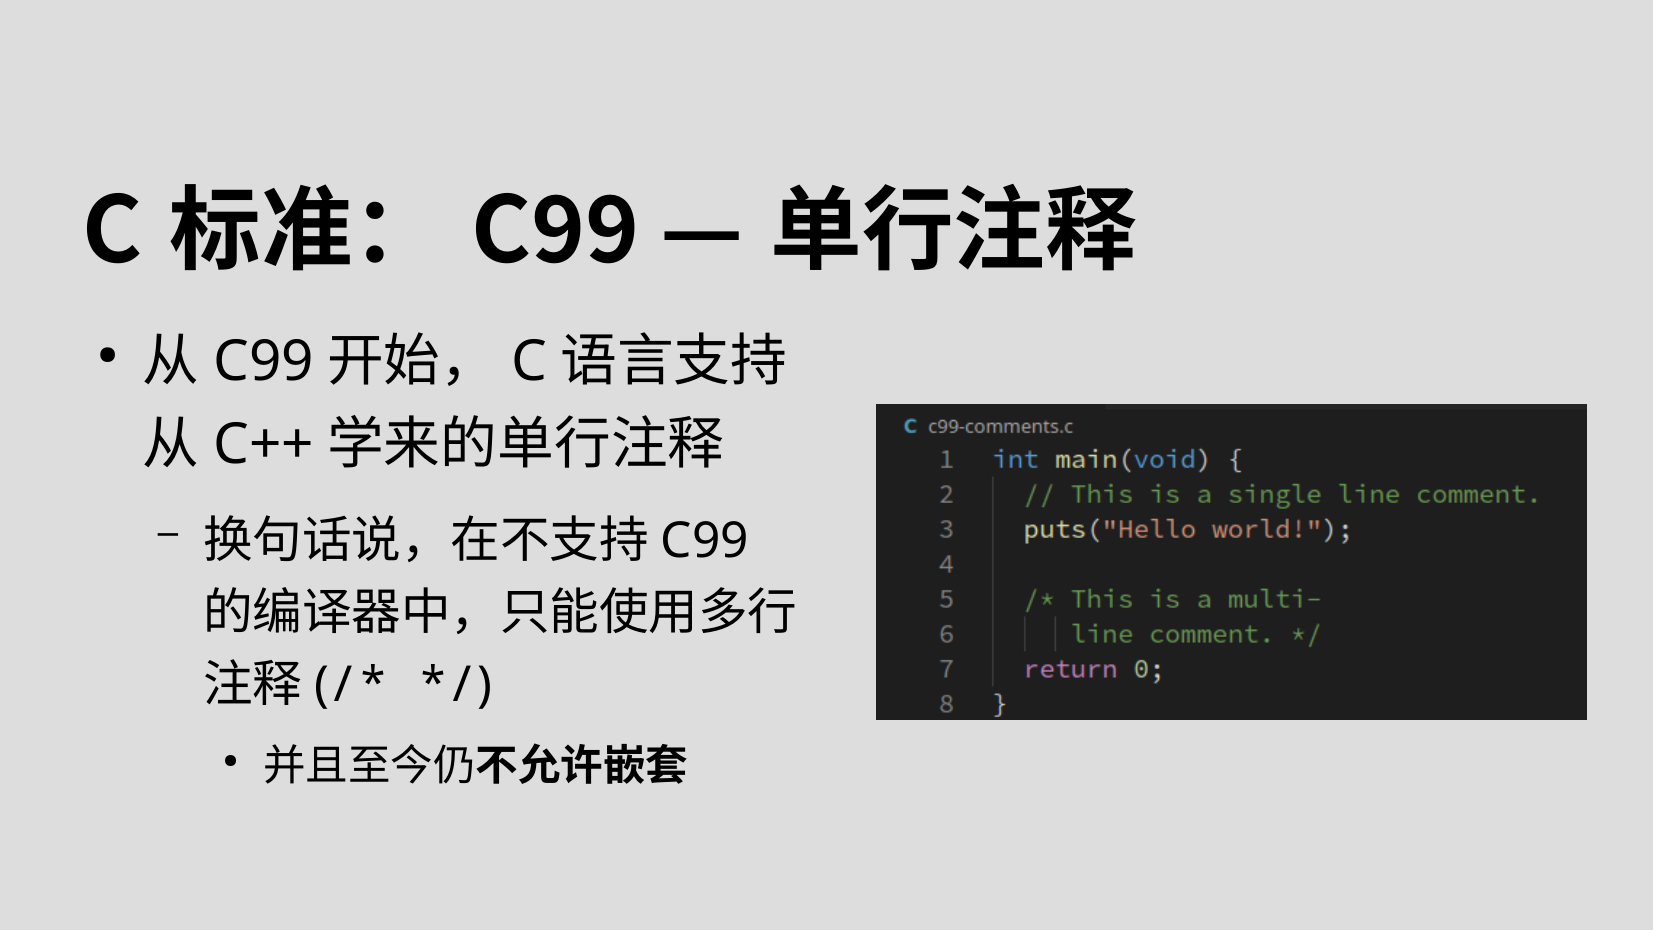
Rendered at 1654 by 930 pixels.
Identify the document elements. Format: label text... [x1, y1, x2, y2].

list 从C99开始，C语言支持从C++学来的单行注释 换句话说，在不支持C99的编译器中，只能使用多行注释(/* */) 并且至今仍不允许嵌套 [82, 315, 809, 855]
picture [876, 404, 1587, 721]
title C标准：C99 —单行注释 [82, 144, 1571, 301]
